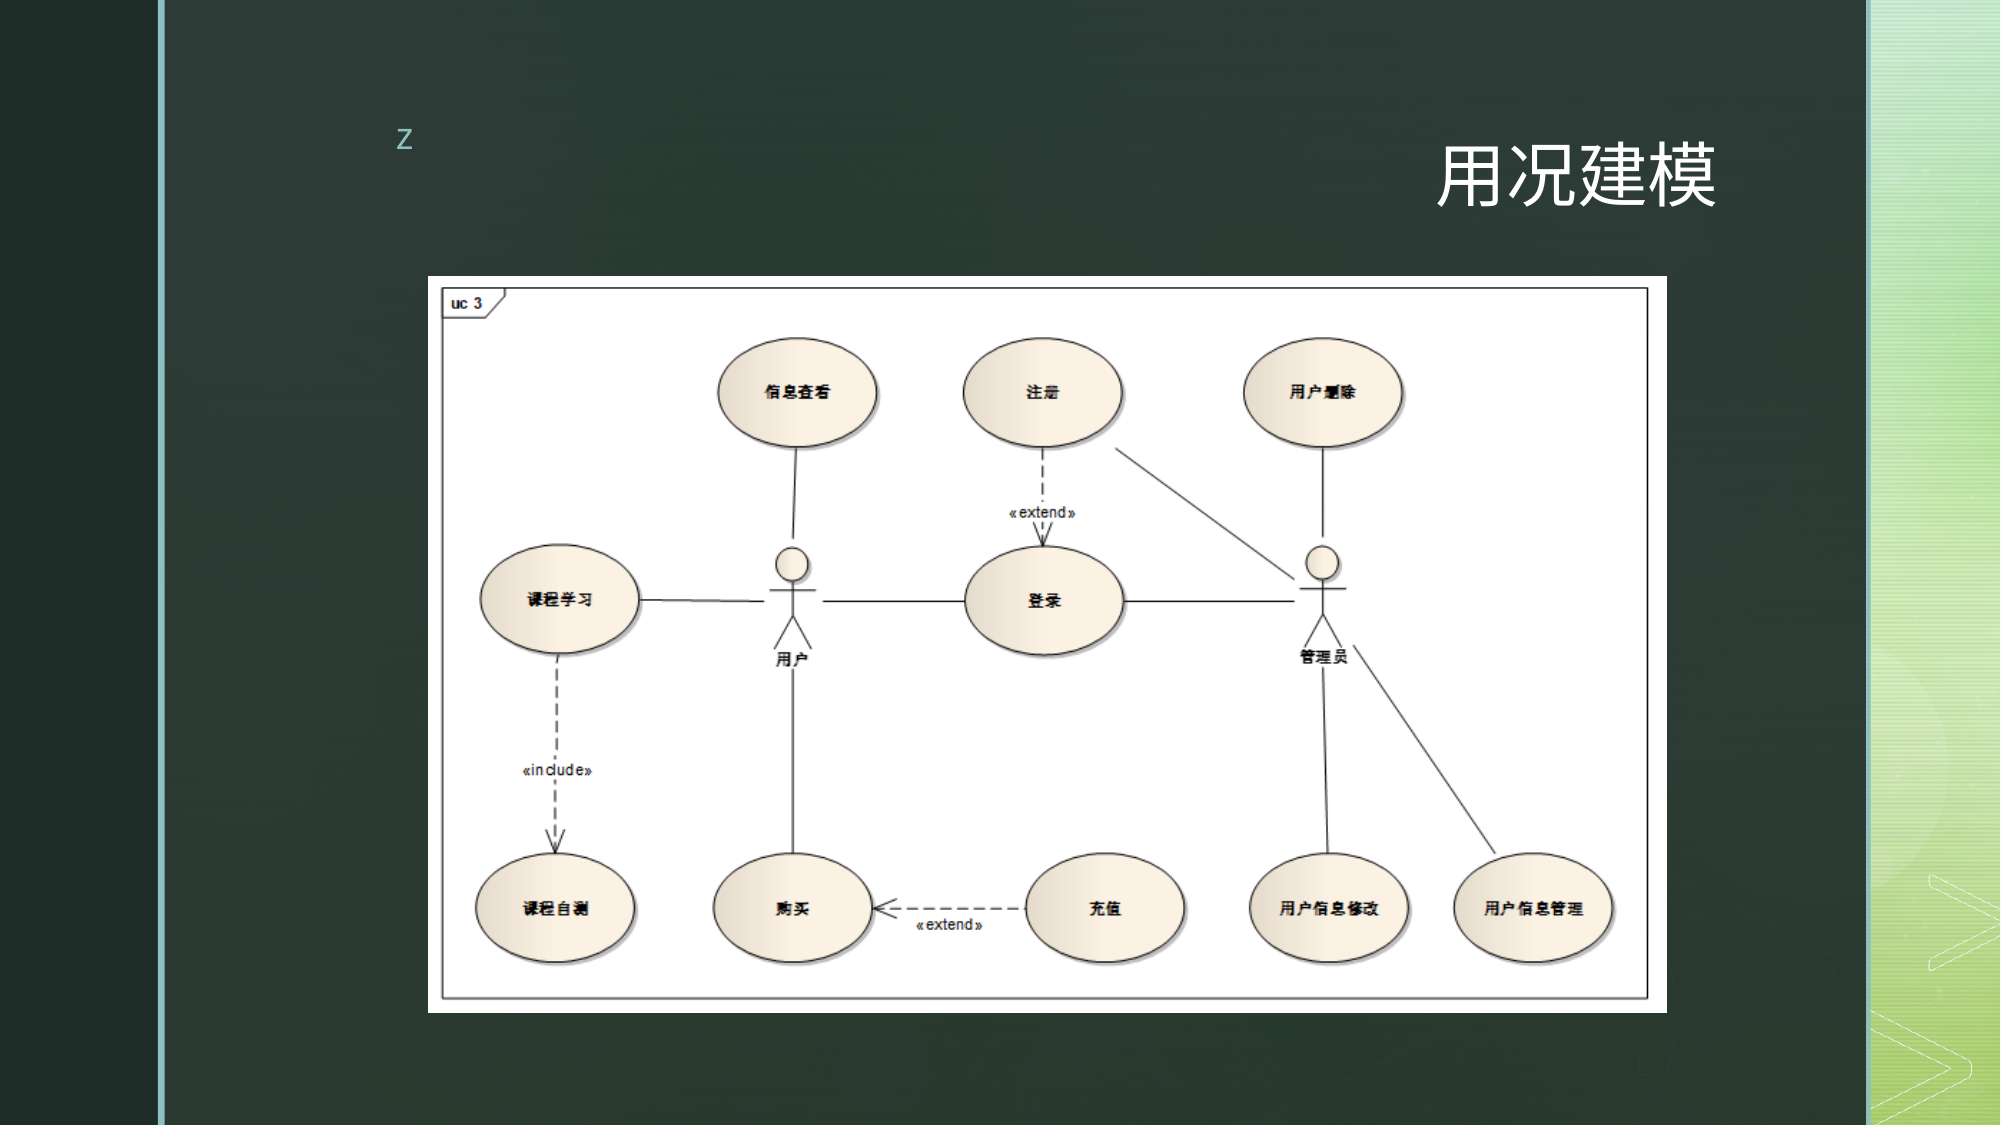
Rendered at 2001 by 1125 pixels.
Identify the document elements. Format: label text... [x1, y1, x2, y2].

picture [428, 276, 1667, 1013]
title 用况建模 [428, 132, 1734, 310]
picture [1871, 0, 2001, 1125]
